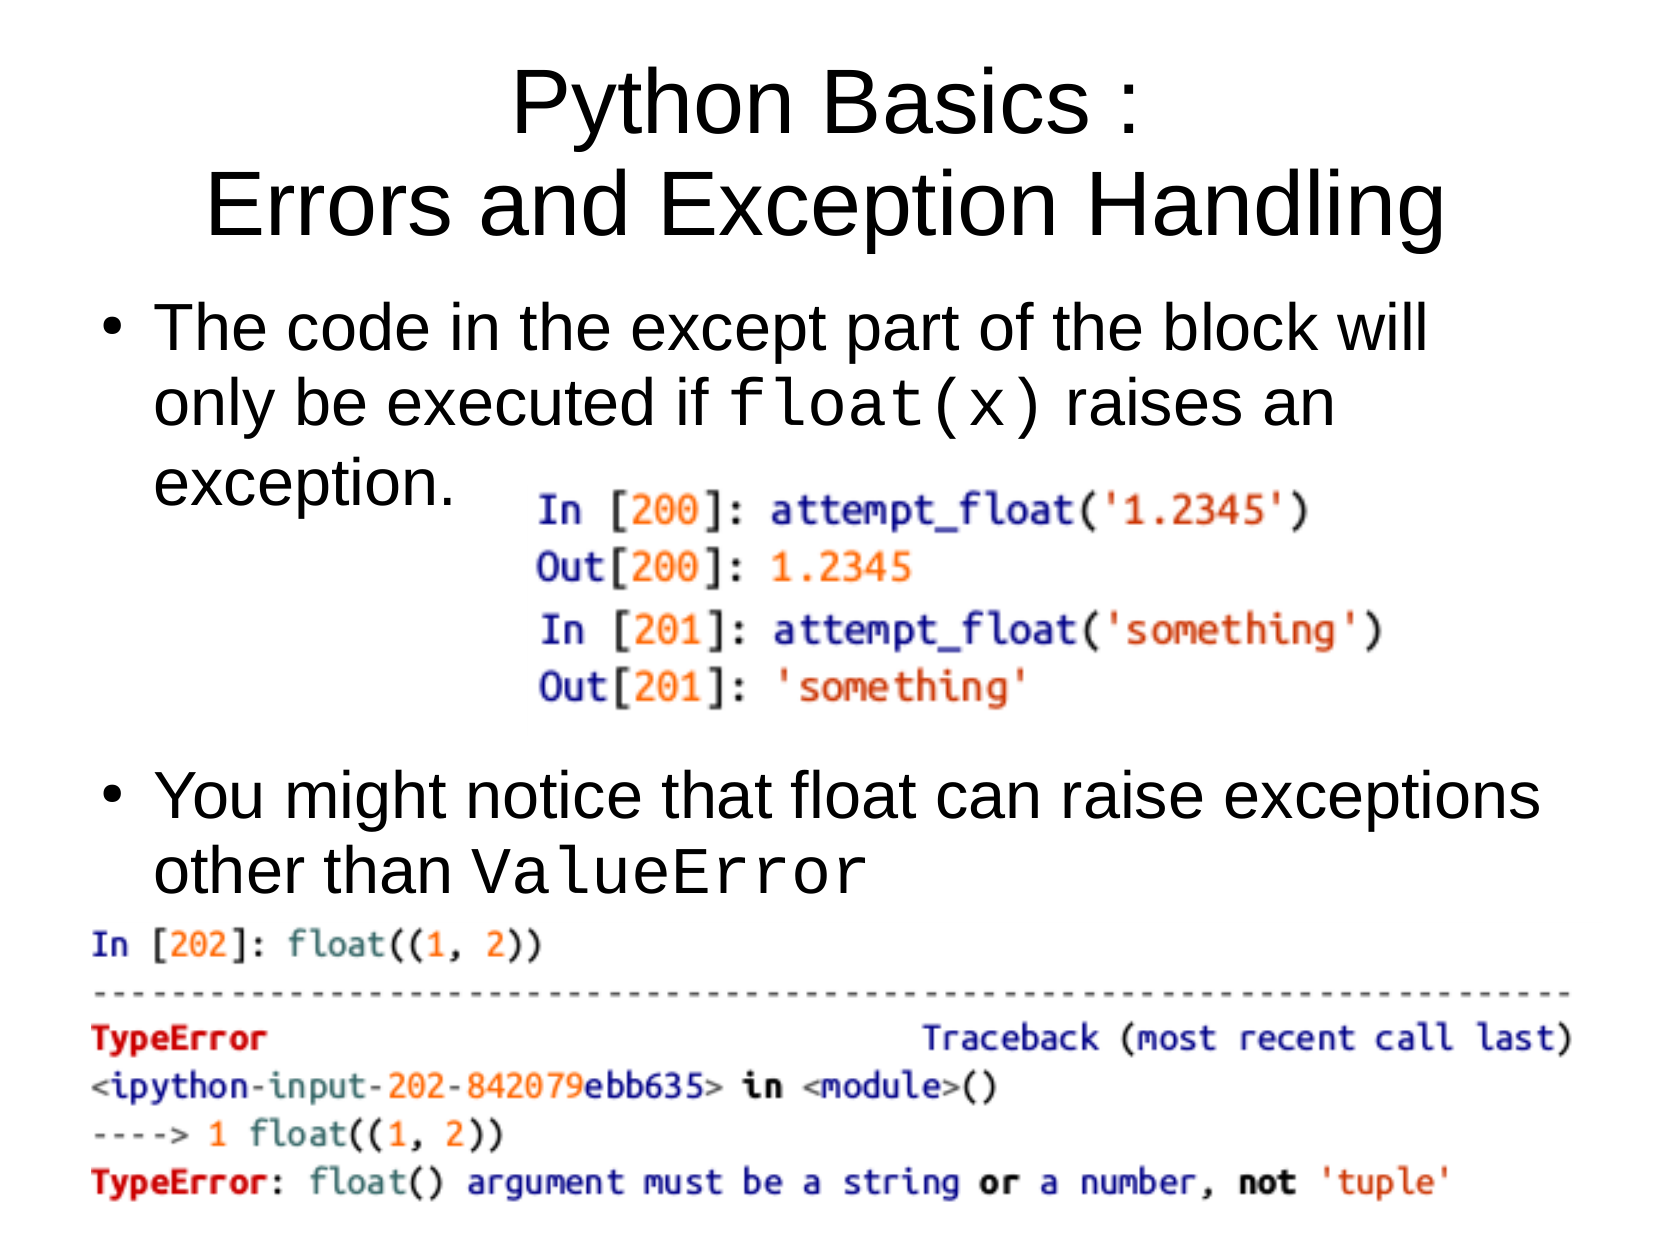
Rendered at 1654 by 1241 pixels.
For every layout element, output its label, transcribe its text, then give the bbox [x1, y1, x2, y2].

picture [526, 485, 1385, 737]
title Python Basics : Errors and Exception Handling [82, 49, 1571, 257]
picture [91, 921, 1603, 1221]
list The code in the except part of the block will only be executed if float(x) raises an exception. You might notice that float can raise exceptions other than ValueError [82, 290, 1571, 1010]
